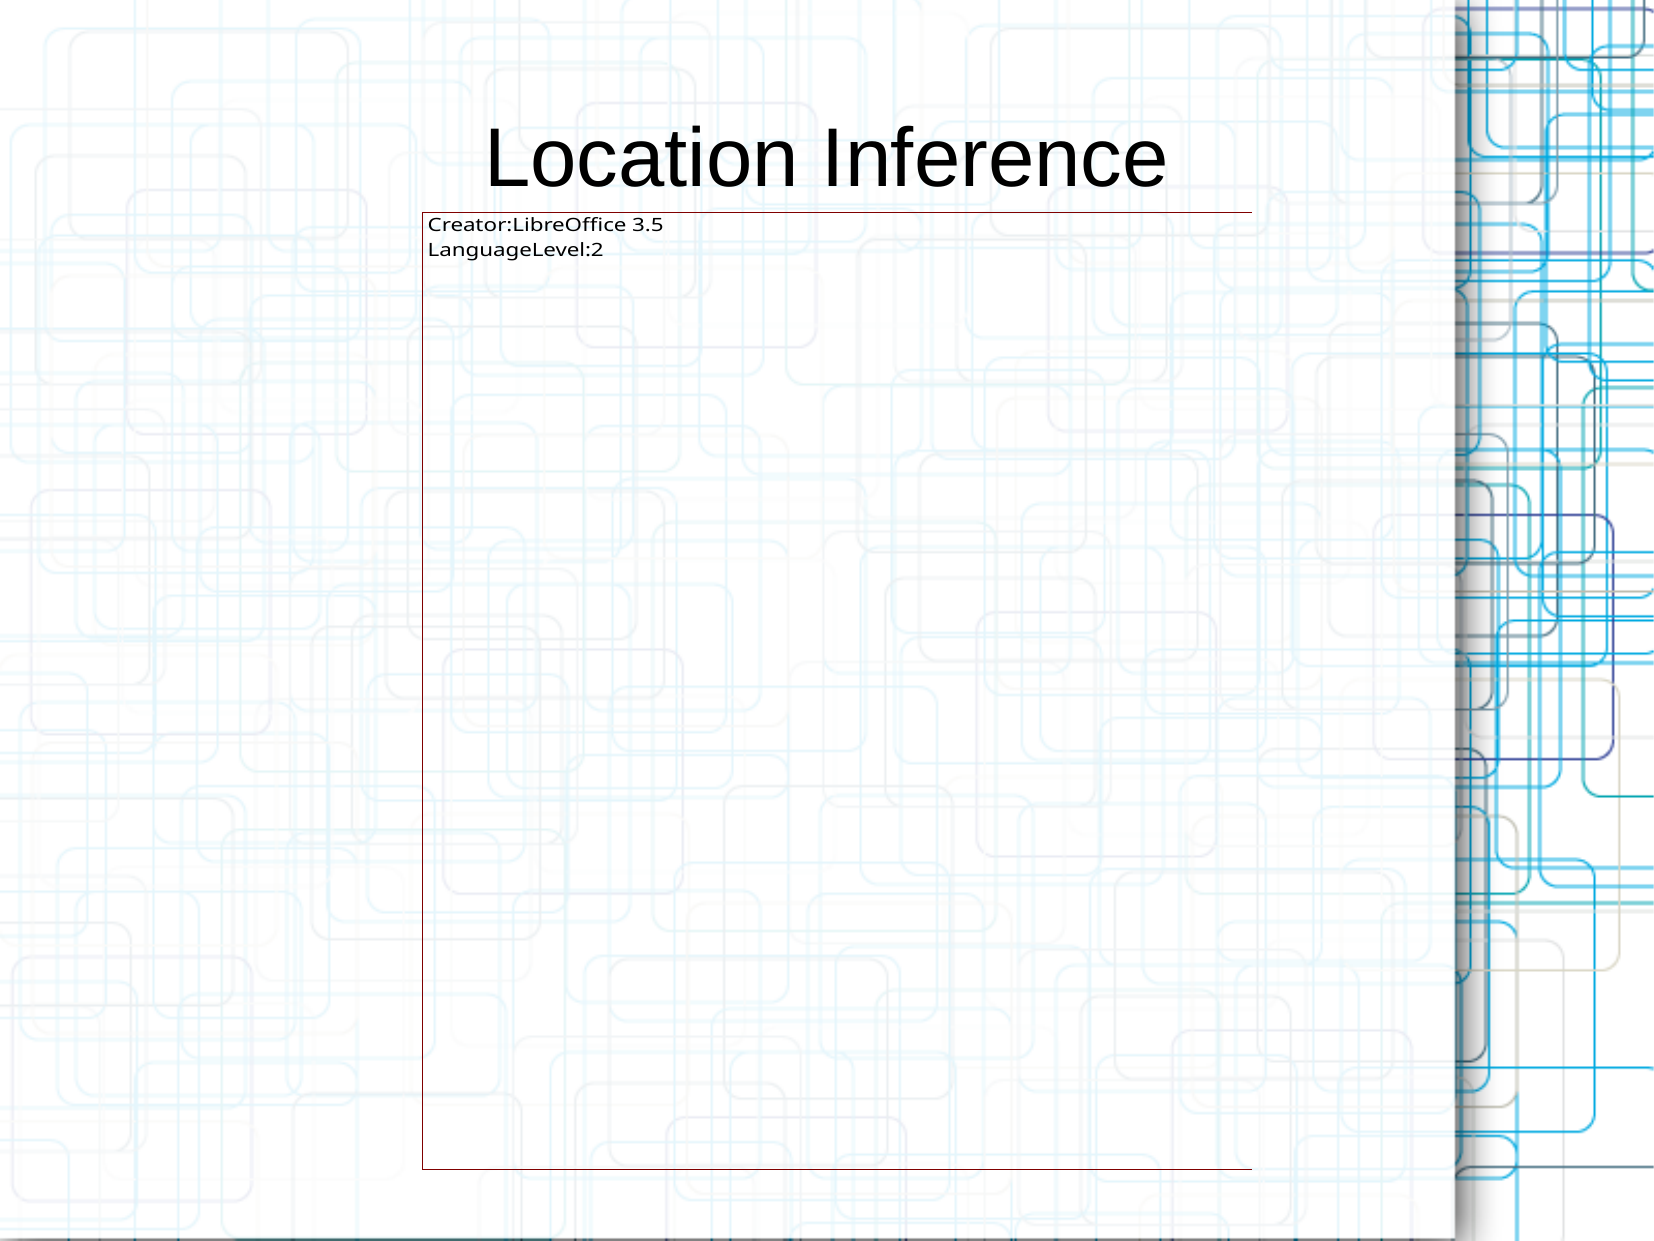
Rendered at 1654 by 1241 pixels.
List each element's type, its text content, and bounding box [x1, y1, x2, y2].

picture [0, 0, 1654, 1241]
text_box Location Inference [82, 49, 1571, 257]
